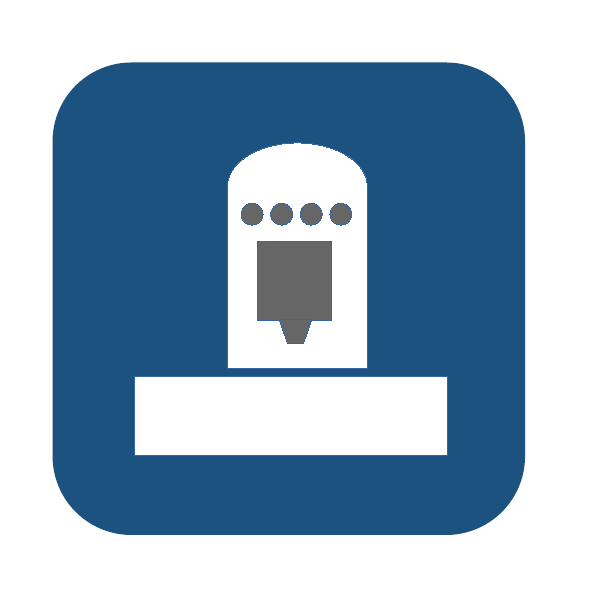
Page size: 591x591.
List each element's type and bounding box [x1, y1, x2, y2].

text_box [52, 62, 526, 535]
